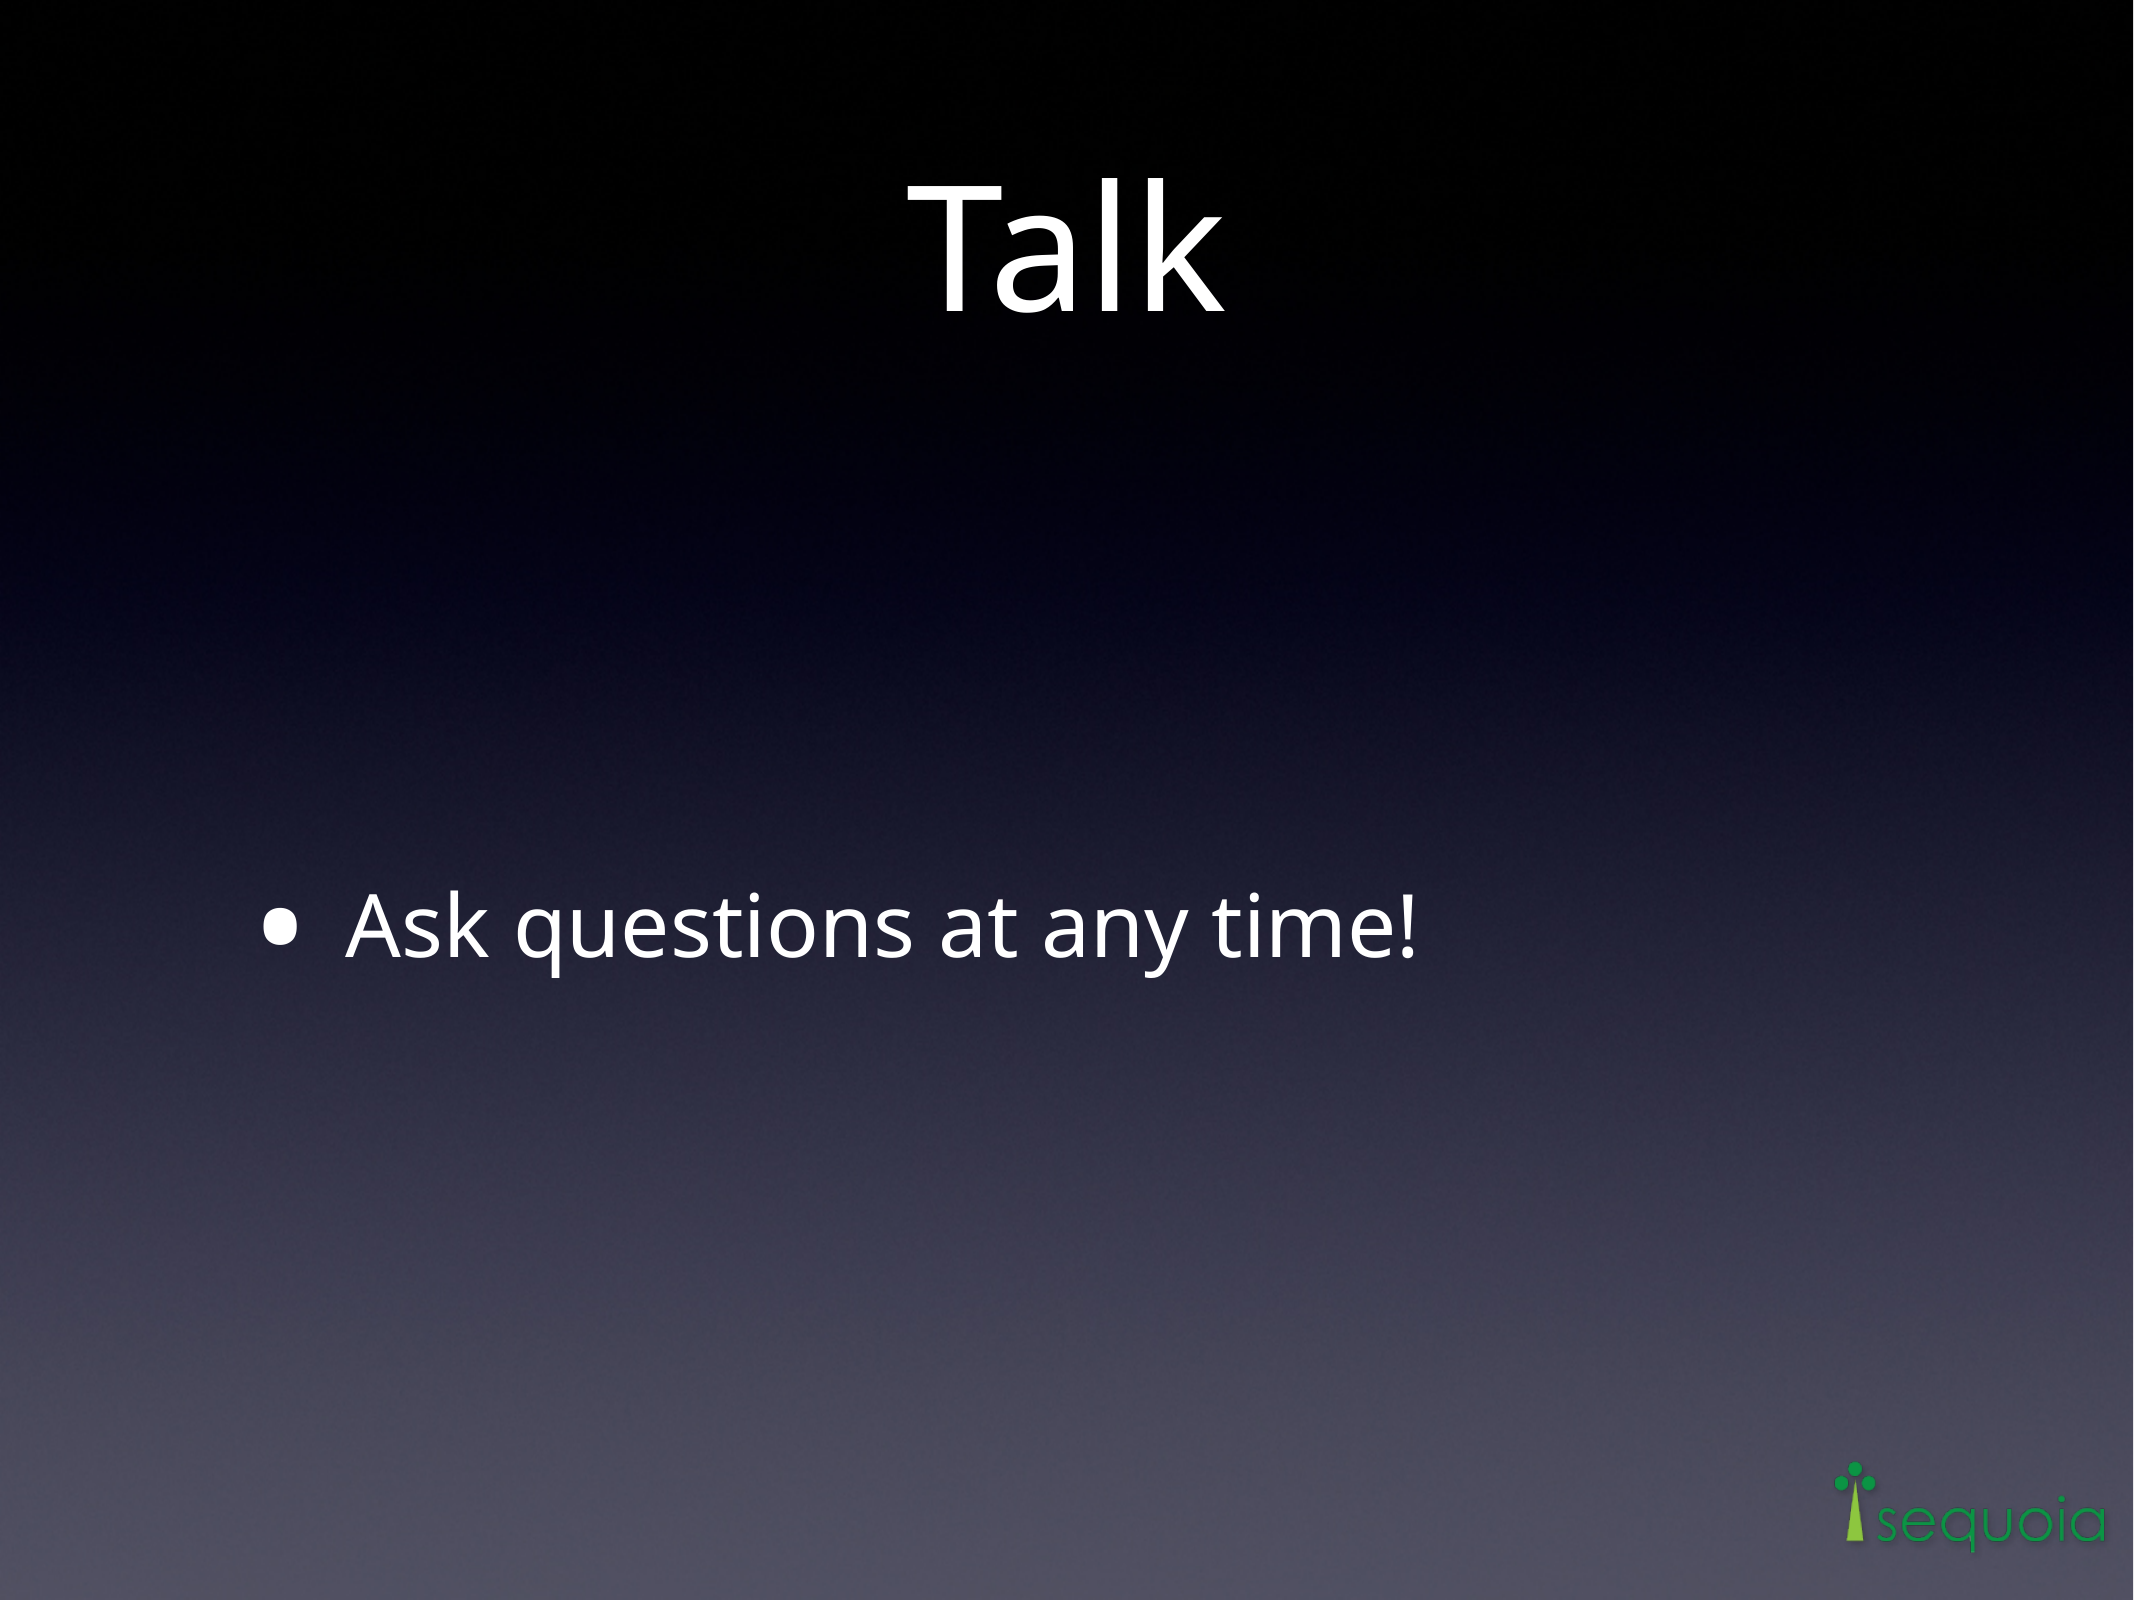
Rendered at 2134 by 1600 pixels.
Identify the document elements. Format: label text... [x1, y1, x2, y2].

picture [0, 0, 2134, 1600]
title Talk [208, 41, 1925, 442]
subtitle Ask questions at any time! [208, 454, 1925, 1392]
